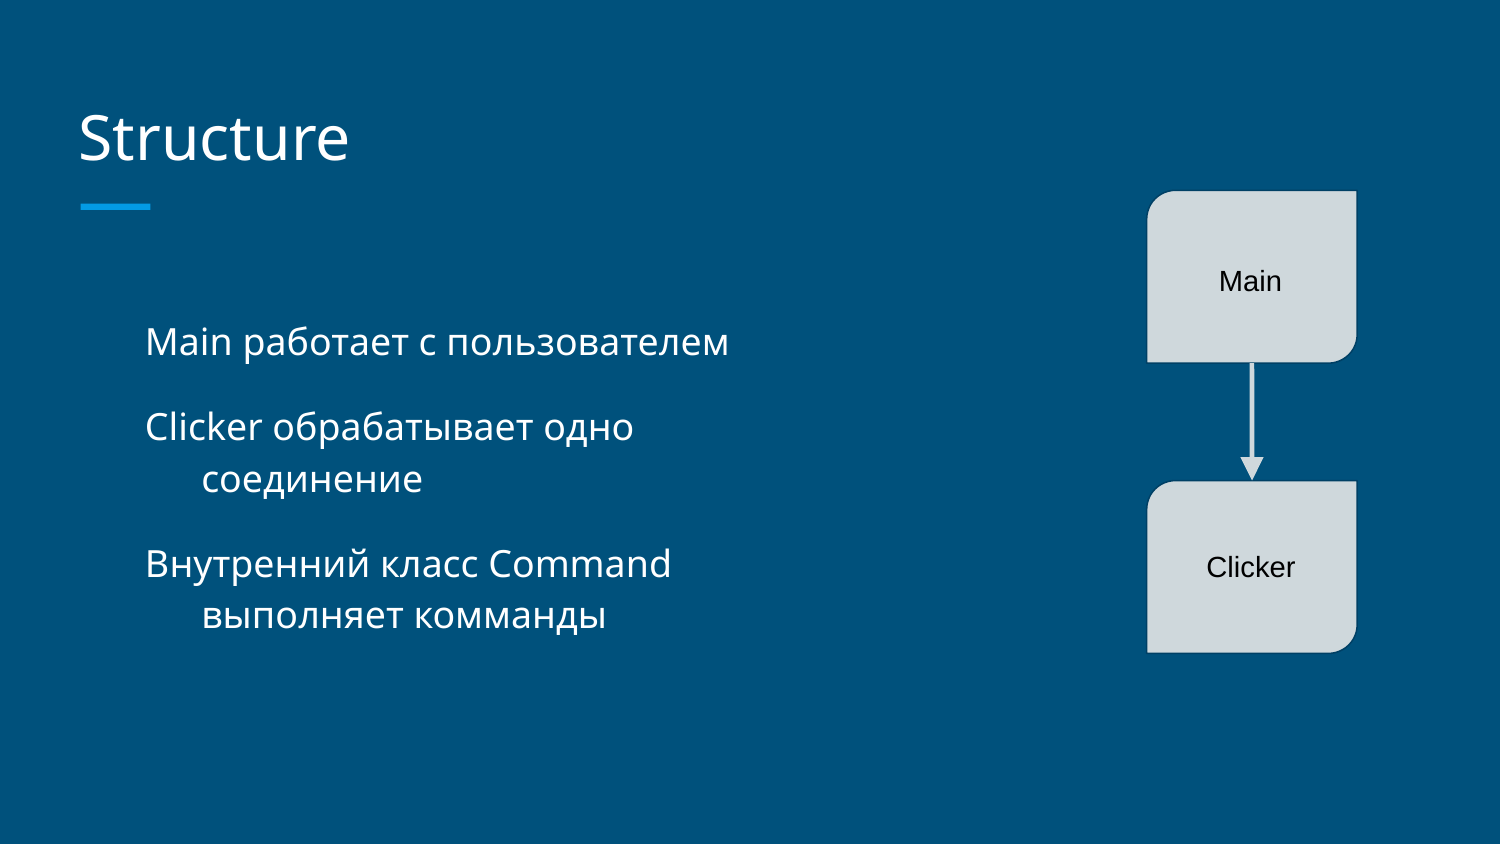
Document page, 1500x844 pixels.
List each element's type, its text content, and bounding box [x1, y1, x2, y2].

text_box [1146, 480, 1358, 654]
title Structure [63, 75, 950, 188]
text_box Clicker [1191, 533, 1321, 601]
text_box [1146, 190, 1358, 364]
text_box Main [1204, 247, 1300, 306]
text_box Main работает с пользователем Clicker обрабатывает одно соединение Внутренний класс Command выполняет комманды [111, 296, 757, 716]
